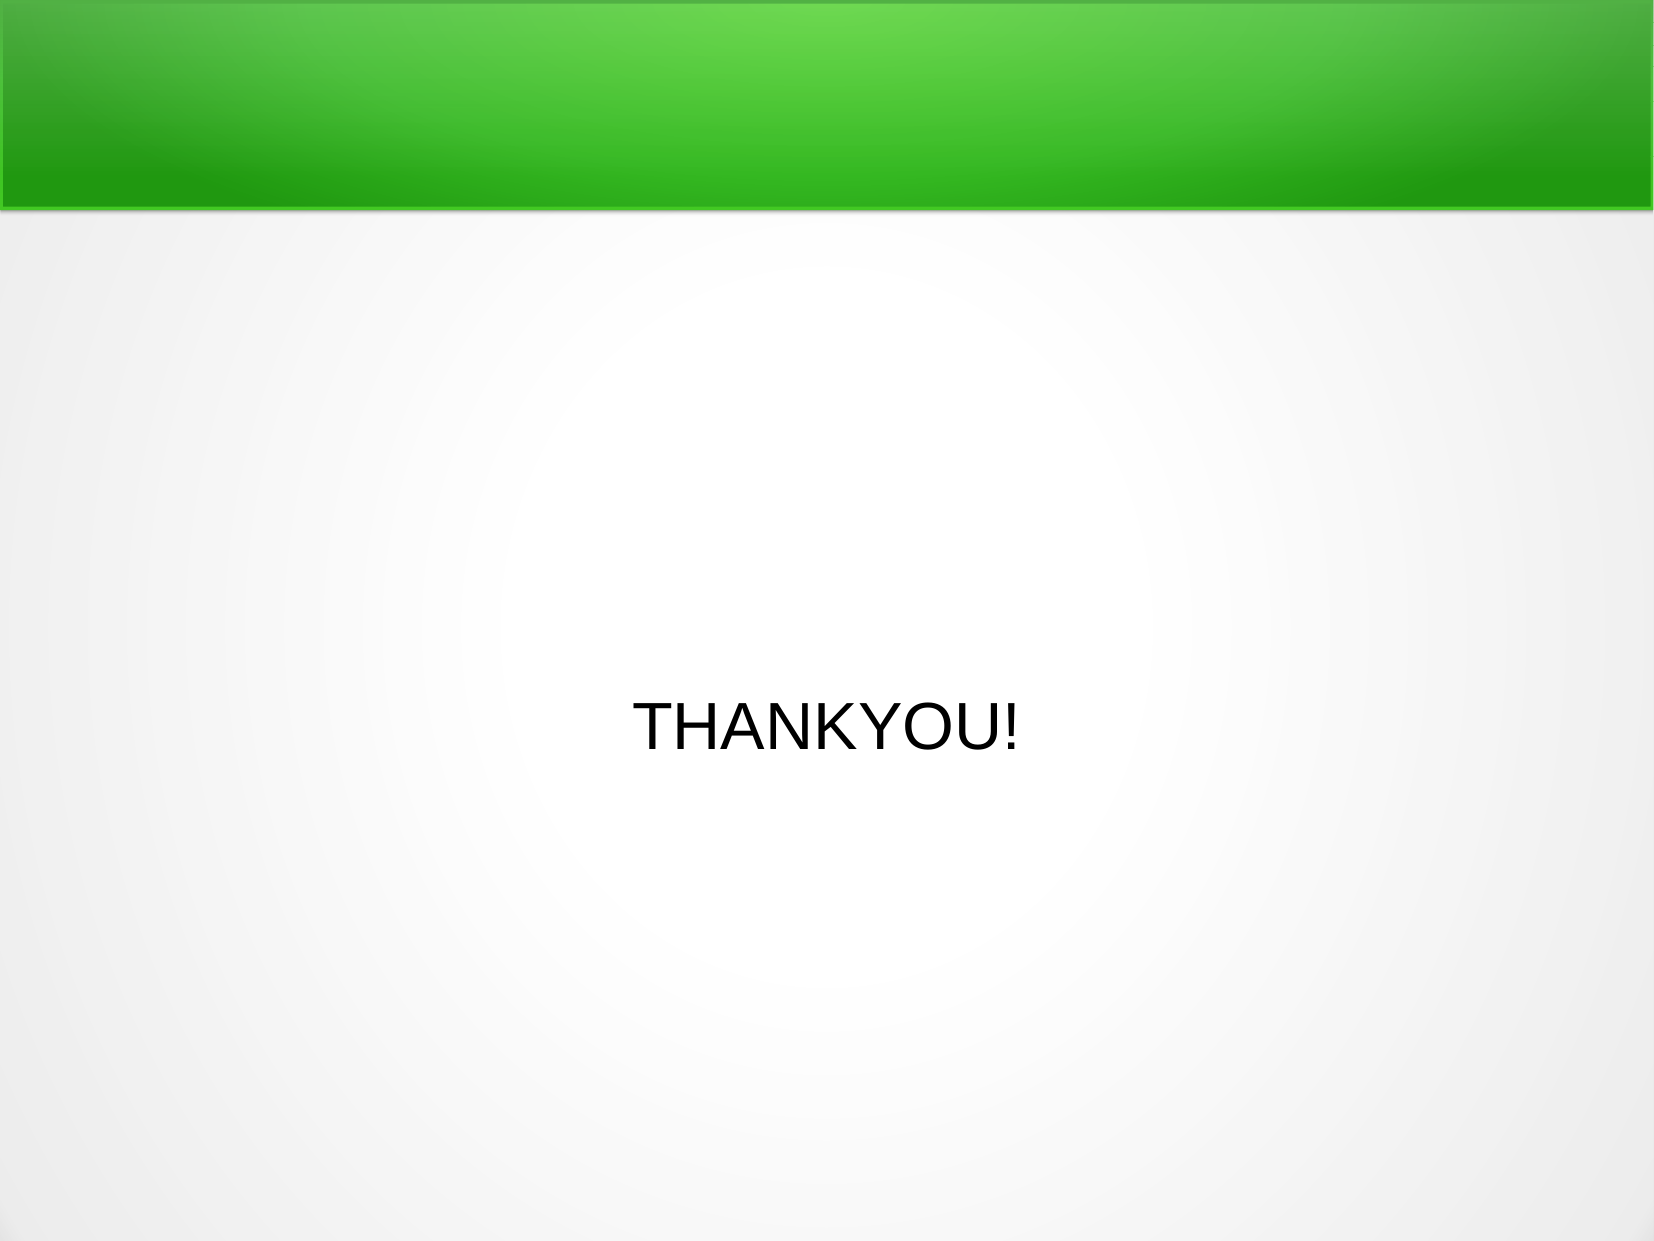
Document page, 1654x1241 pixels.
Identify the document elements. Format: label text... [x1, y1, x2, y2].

subtitle THANKYOU! [82, 543, 1571, 910]
